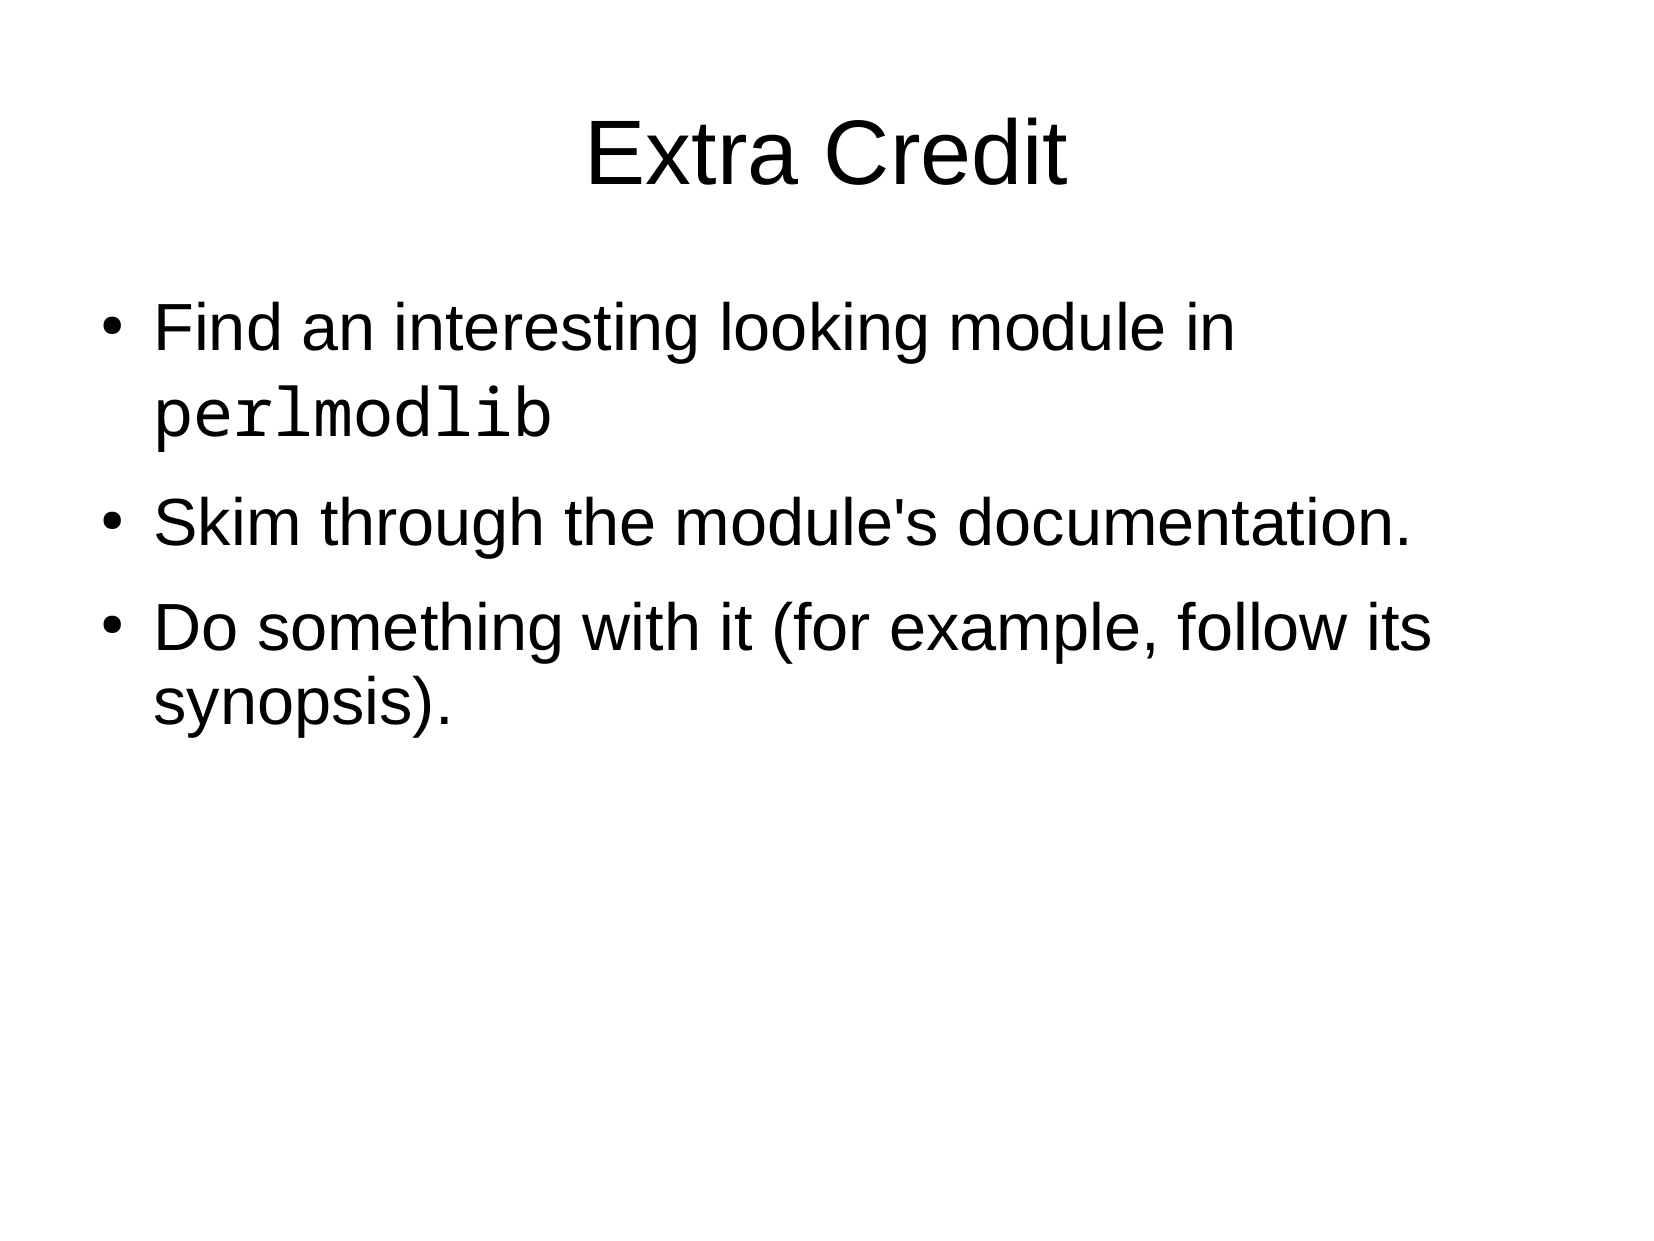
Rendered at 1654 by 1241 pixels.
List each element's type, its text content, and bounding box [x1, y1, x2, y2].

title Extra Credit [82, 49, 1571, 257]
list Find an interesting looking module in perlmodlib Skim through the module's documentation. Do something with it (for example, follow its synopsis). [82, 290, 1571, 1010]
